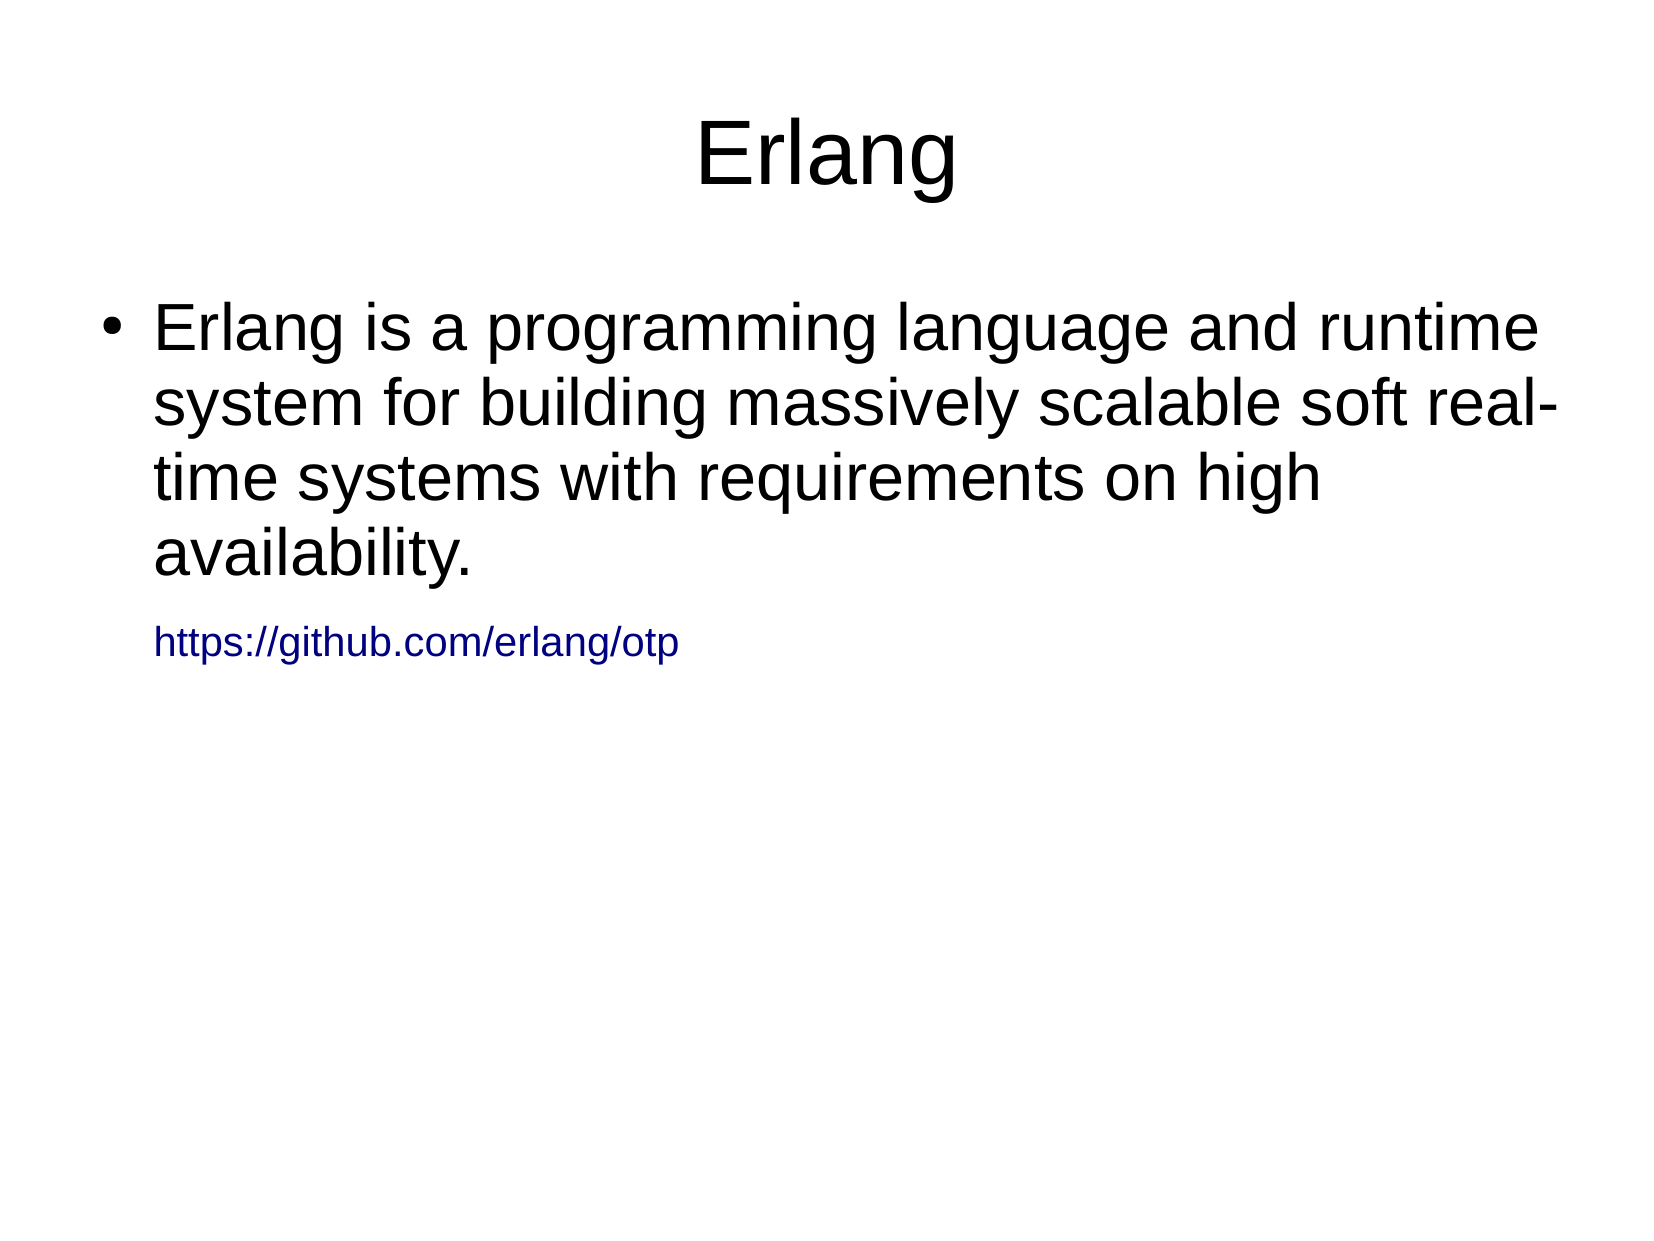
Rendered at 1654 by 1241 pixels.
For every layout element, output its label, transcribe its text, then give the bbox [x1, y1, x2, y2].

title Erlang [82, 49, 1571, 257]
list Erlang is a programming language and runtime system for building massively scalable soft real-time systems with requirements on high availability. https://github.com/erlang/otp [82, 290, 1571, 1010]
